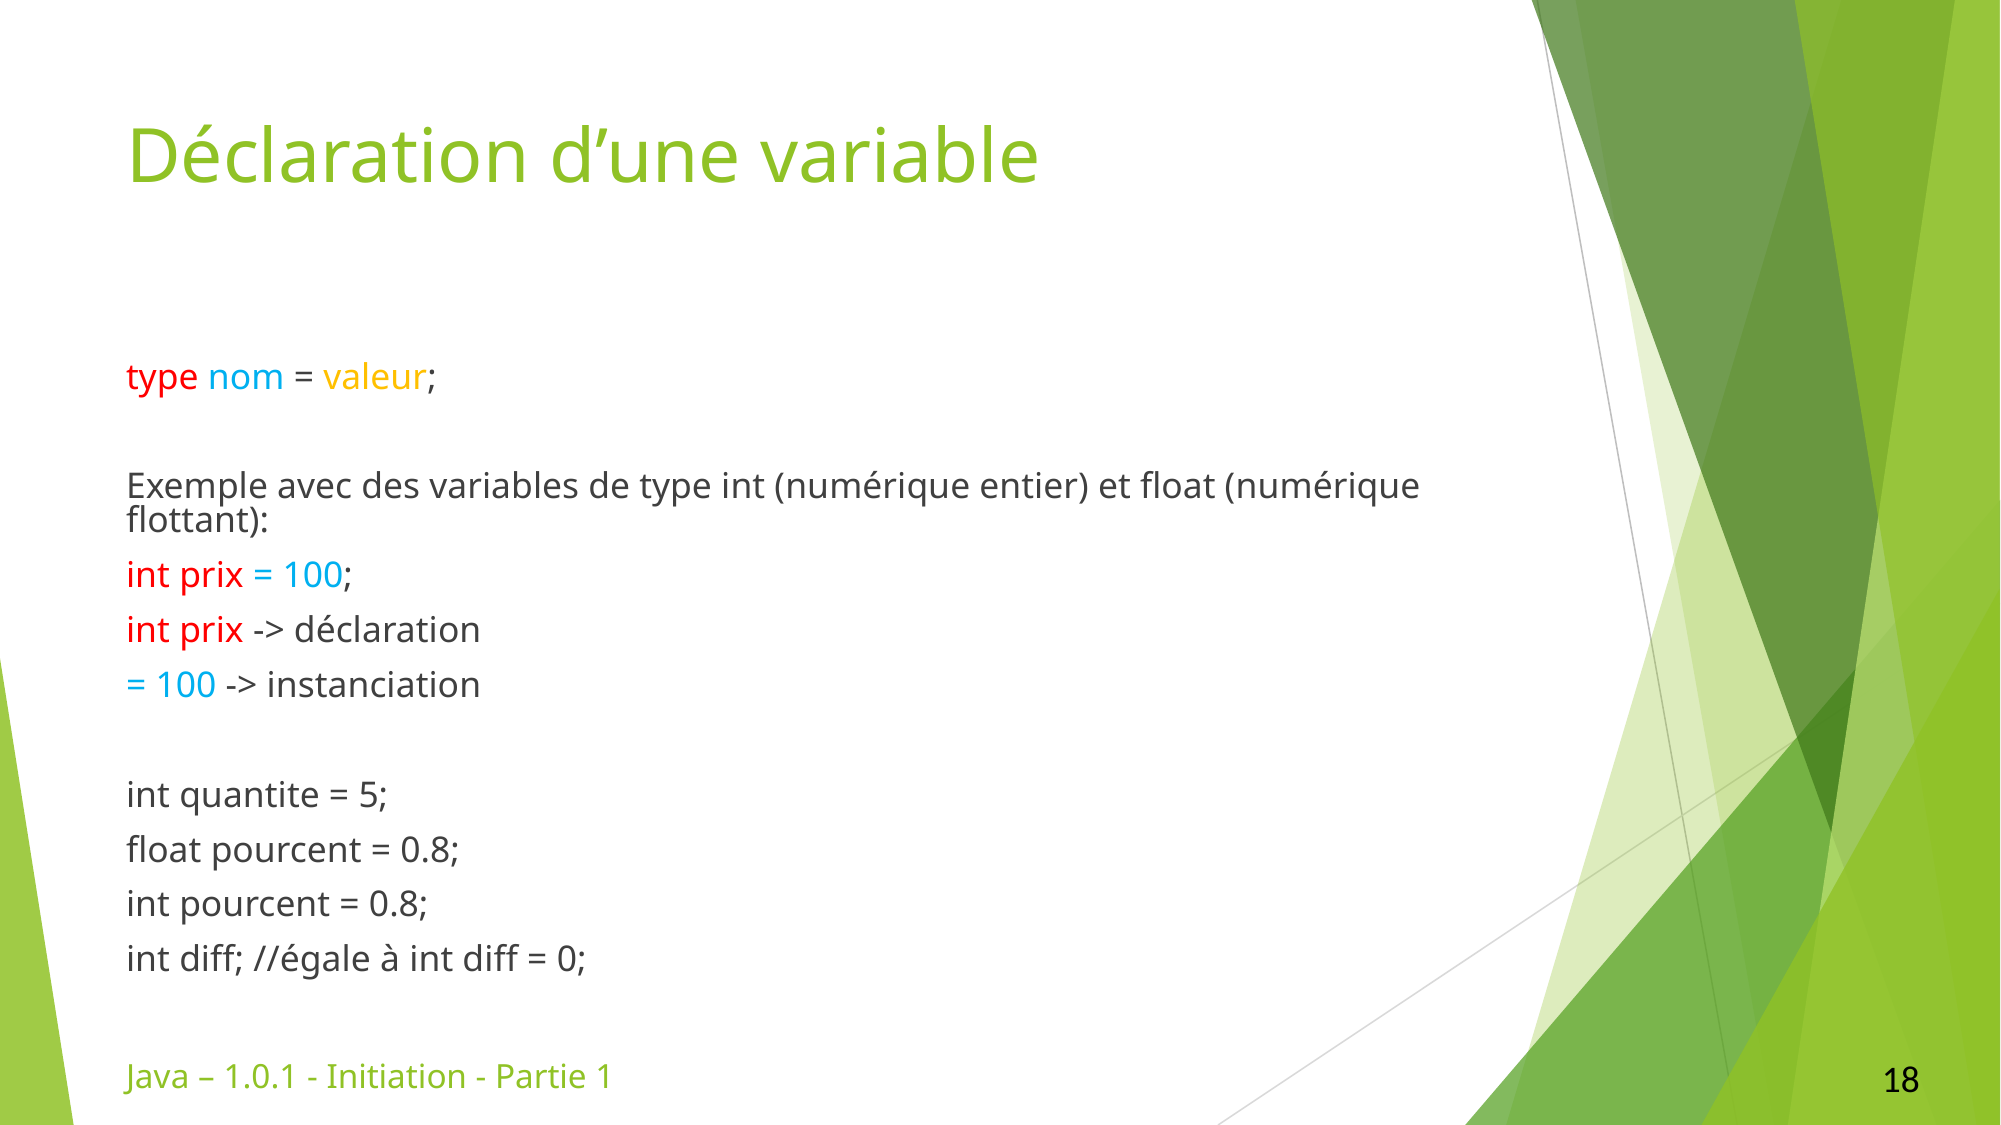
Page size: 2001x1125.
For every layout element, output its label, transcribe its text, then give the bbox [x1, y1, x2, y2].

title Déclaration d’une variable [111, 99, 1522, 317]
list type nom = valeur; Exemple avec des variables de type int (numérique entier) et float (numérique flottant): int prix = 100; int prix -> déclaration = 100 -> instanciation int quantite = 5; float pourcent = 0.8; int pourcent = 0.8; int diff; //égale à int diff = 0; [111, 354, 1522, 1026]
text_box Java – 1.0.1 - Initiation - Partie 1 [111, 1047, 1094, 1109]
text_box [1866, 1047, 1979, 1108]
